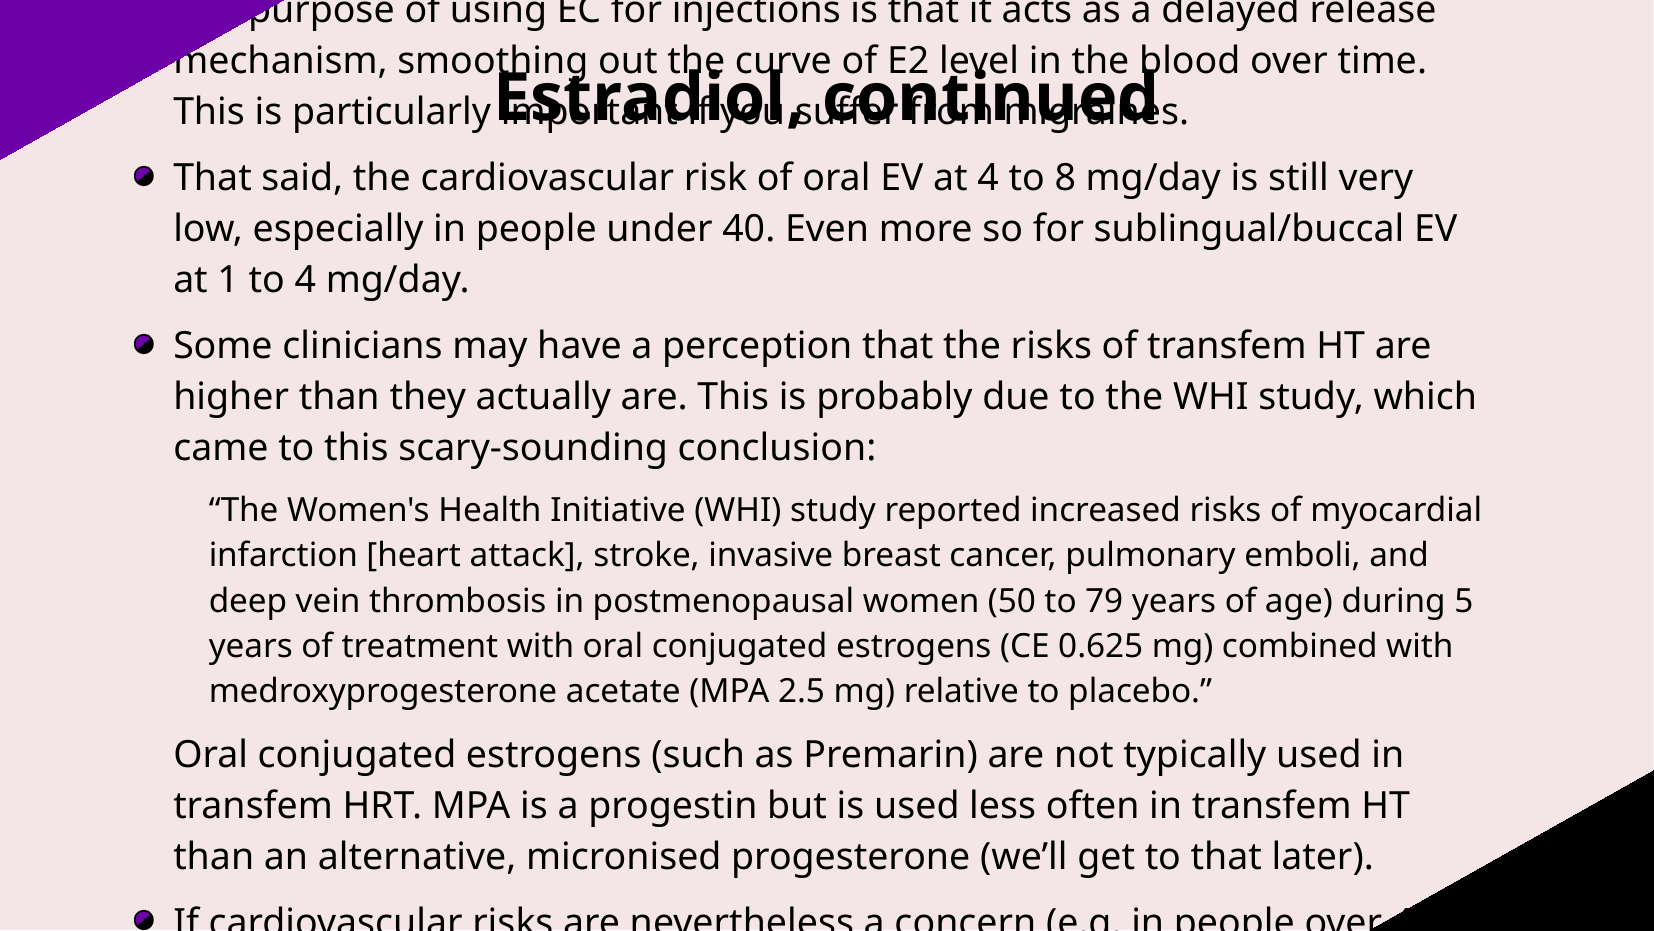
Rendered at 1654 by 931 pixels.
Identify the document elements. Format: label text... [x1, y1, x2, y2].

picture [132, 908, 155, 931]
text_box [1370, 770, 1654, 931]
title Estradiol, continued [82, 35, 1571, 154]
text_box [0, 0, 284, 160]
subtitle The purpose of using EC for injections is that it acts as a delayed release mechanism, smoothing out the curve of E2 level in the blood over time. This is particularly important if you suffer from migraines. That said, the cardiovascular risk of oral EV at 4 to 8 mg/day is still very low, especially in people under 40. Even more so for sublingual/buccal EV at 1 to 4 mg/day. Some clinicians may have a perception that the risks of transfem HT are higher than they actually are. This is probably due to the WHI study, which came to this scary-sounding conclusion: “The Women's Health Initiative (WHI) study reported increased risks of myocardial infarction [heart attack], stroke, invasive breast cancer, pulmonary emboli, and deep vein thrombosis in postmenopausal women (50 to 79 years of age) during 5 years of treatment with oral conjugated estrogens (CE 0.625 mg) combined with medroxyprogesterone acetate (MPA 2.5 mg) relative to placebo.” Oral conjugated estrogens (such as Premarin) are not typically used in transfem HRT. MPA is a progestin but is used less often in transfem HT than an alternative, micronised progesterone (we’ll get to that later). If cardiovascular risks are nevertheless a concern (e.g. in people over 40 or who have a heart condition), EV patches may be preferable. Actually I would recommend patches anyway. [132, 141, 1487, 890]
